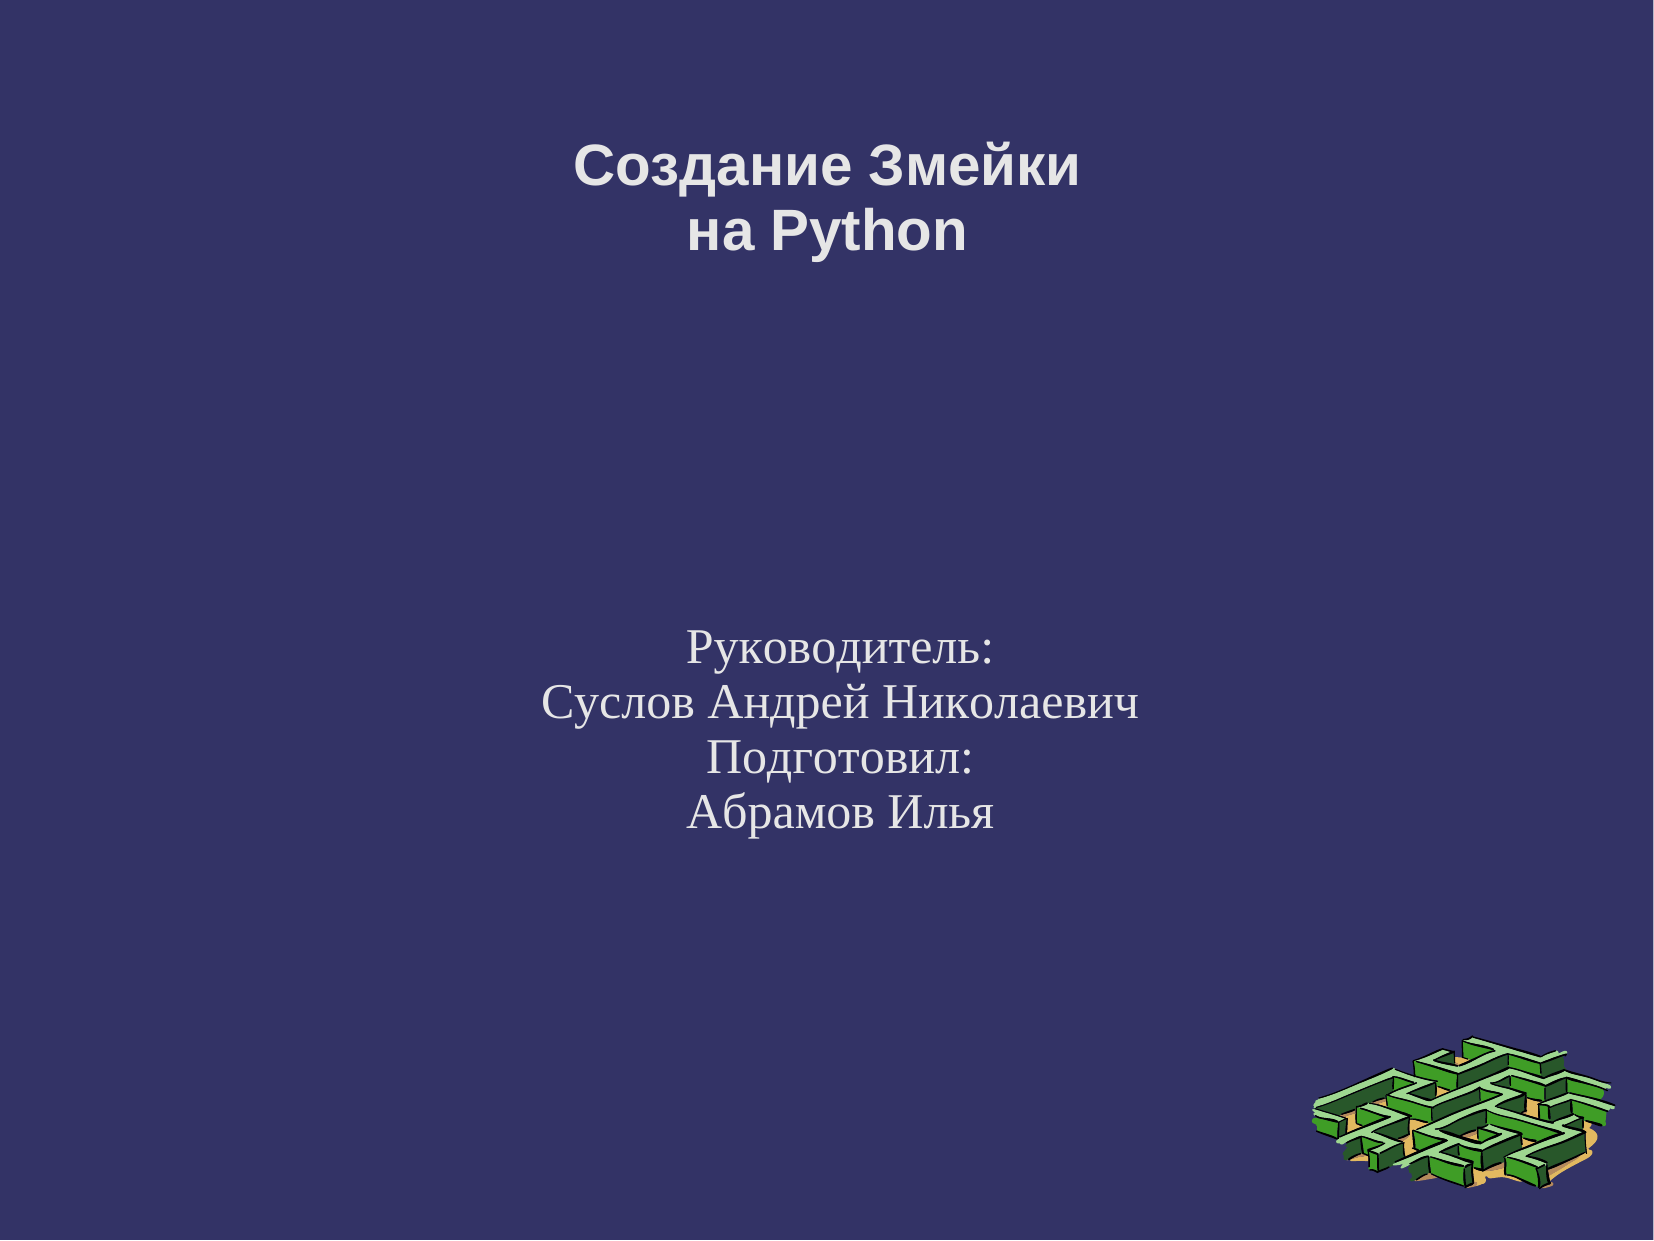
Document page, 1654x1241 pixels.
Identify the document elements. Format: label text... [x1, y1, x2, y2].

title Создание Змейки на Python [121, 94, 1534, 302]
subtitle Руководитель: Суслов Андрей Николаевич Подготовил: Абрамов Илья [144, 366, 1536, 1148]
